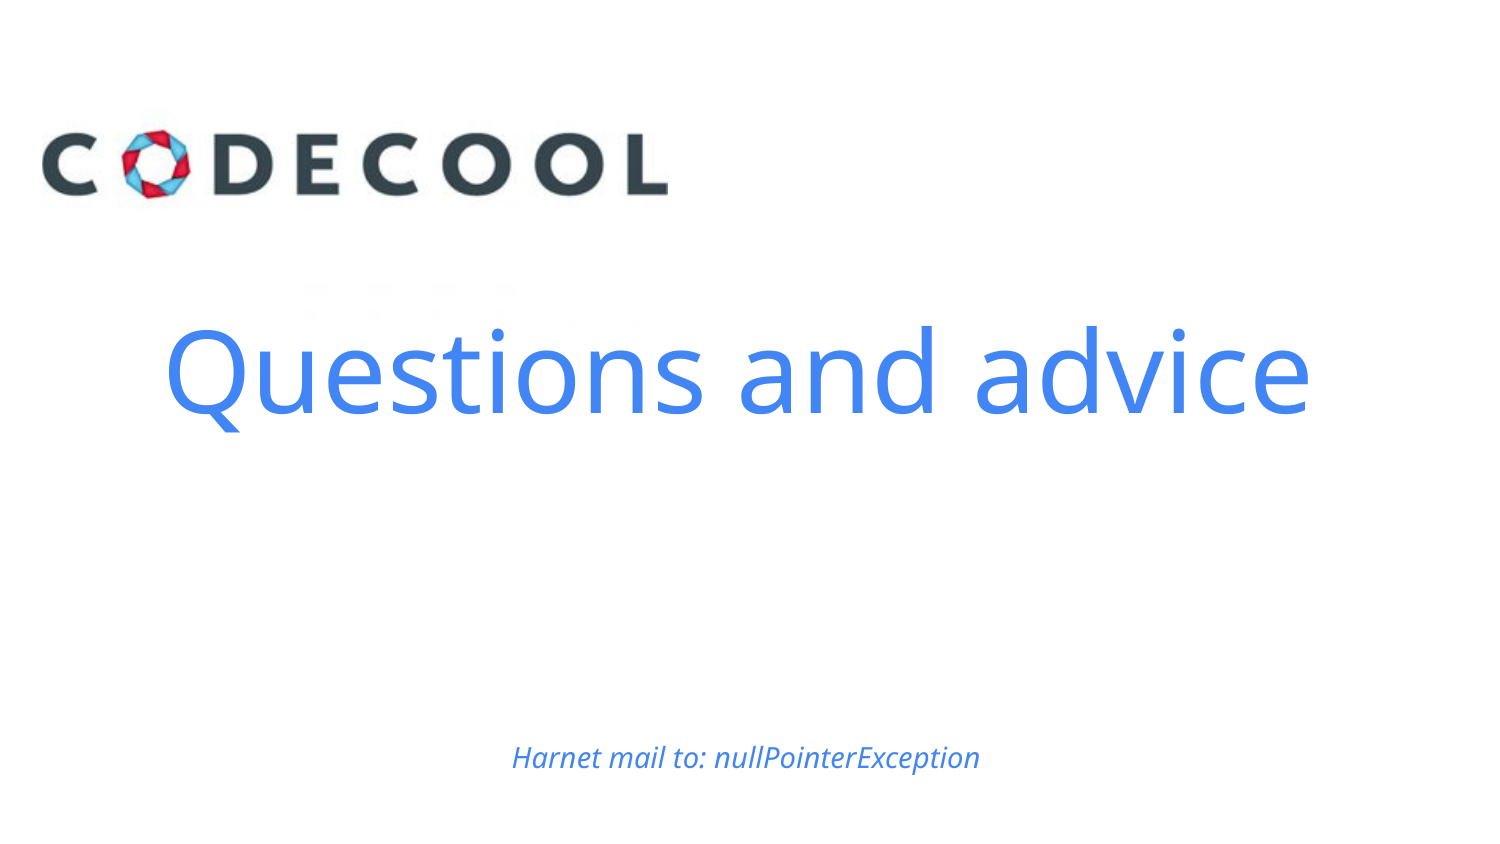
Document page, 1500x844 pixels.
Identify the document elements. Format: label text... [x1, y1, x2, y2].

picture [42, 8, 668, 326]
subtitle Harnet mail to: nullPointerException [75, 724, 1425, 796]
title Questions and advice [64, 298, 1413, 452]
